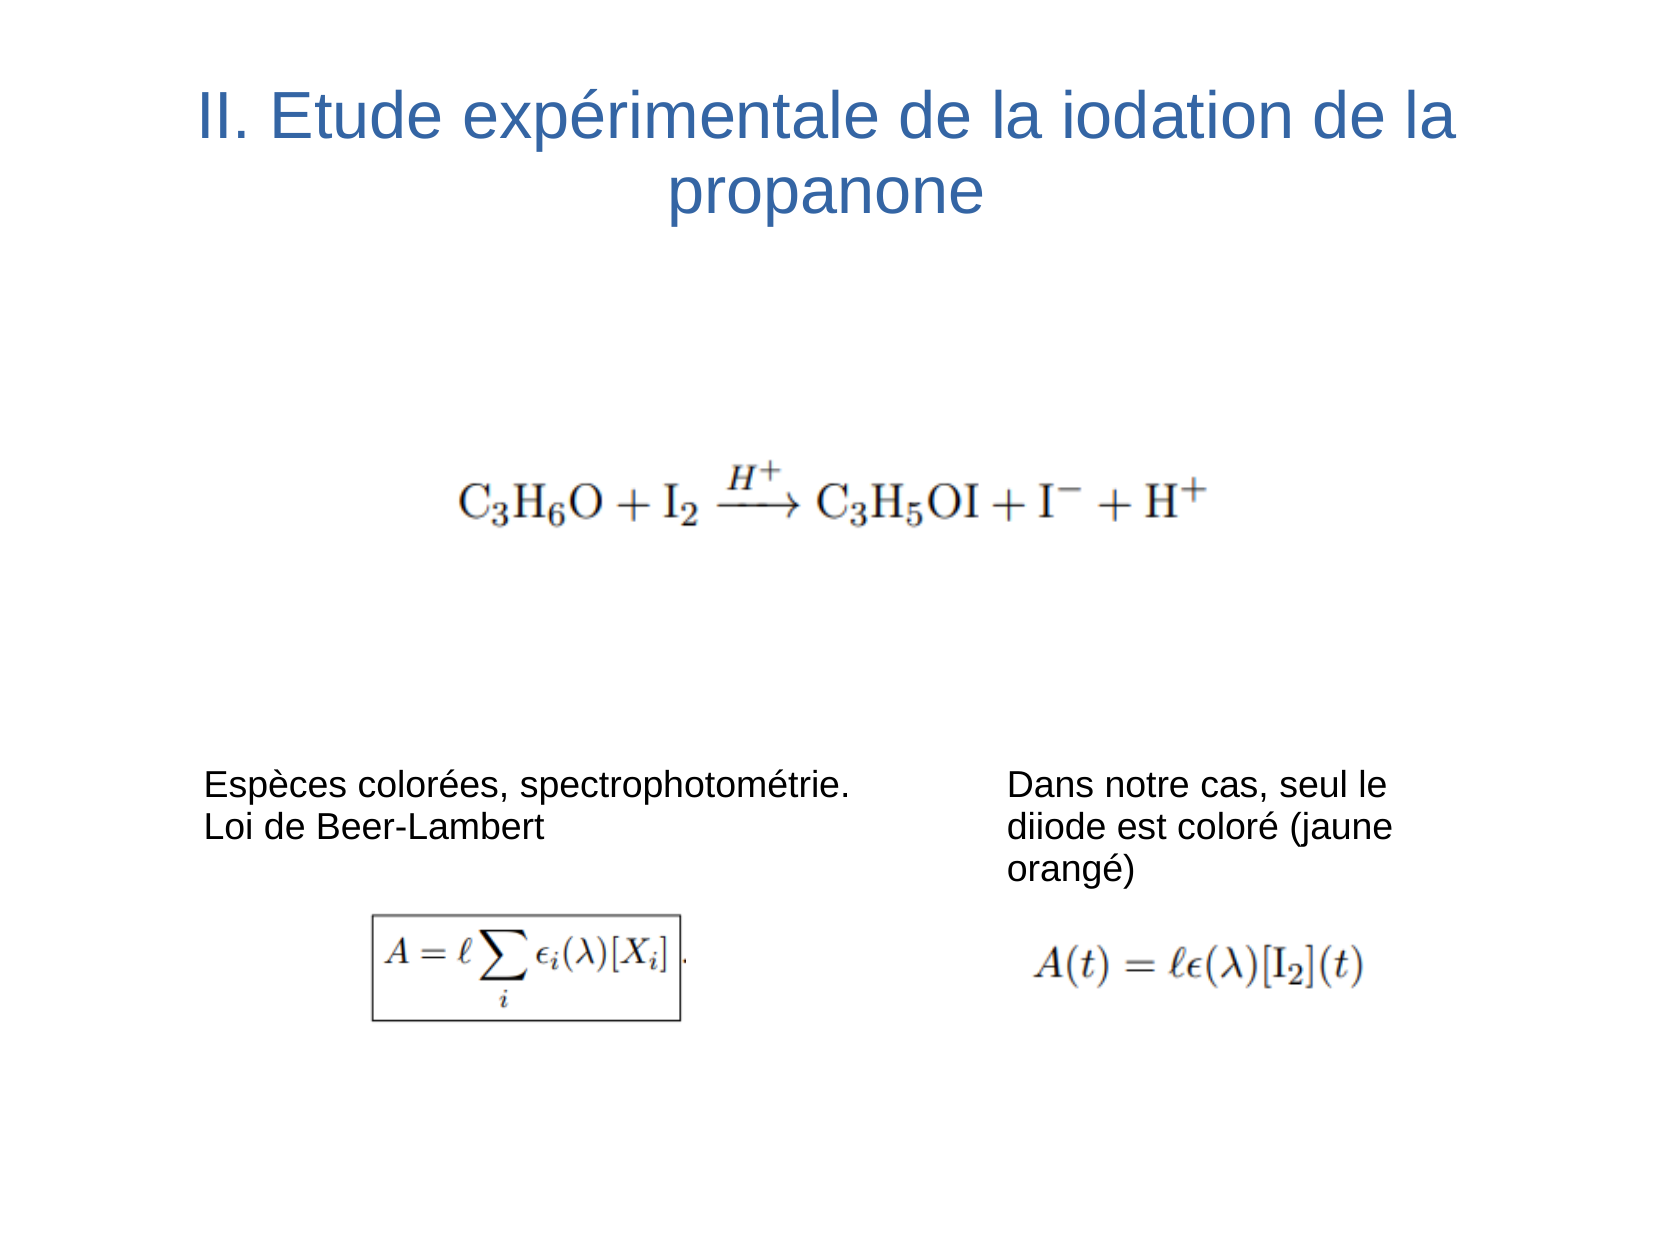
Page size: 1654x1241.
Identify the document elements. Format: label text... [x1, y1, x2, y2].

picture [1012, 921, 1367, 998]
text_box Espèces colorées, spectrophotométrie. Loi de Beer-Lambert [188, 755, 875, 939]
picture [366, 939, 686, 1028]
text_box Dans notre cas, seul le diiode est coloré (jaune orangé) [992, 755, 1430, 897]
title II. Etude expérimentale de la iodation de la propanone [82, 49, 1571, 257]
picture [437, 448, 1228, 560]
